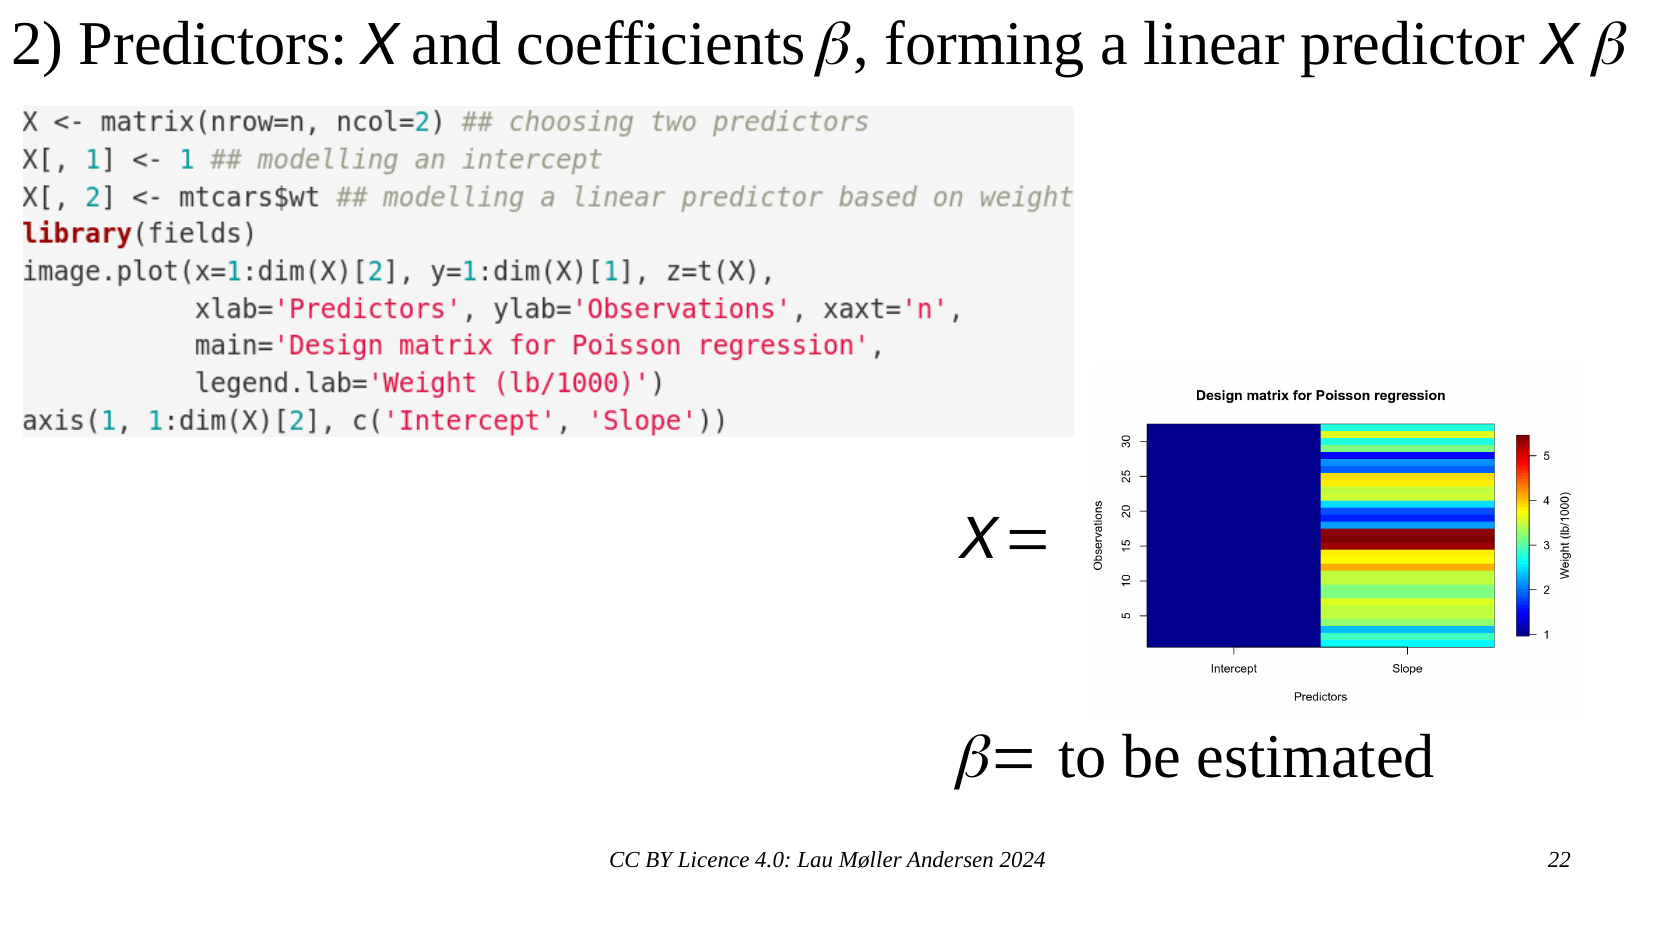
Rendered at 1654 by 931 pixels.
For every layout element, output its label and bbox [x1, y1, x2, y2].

chart [947, 501, 1445, 793]
picture [23, 106, 1074, 438]
chart [5, 8, 1654, 83]
picture [1089, 366, 1583, 719]
